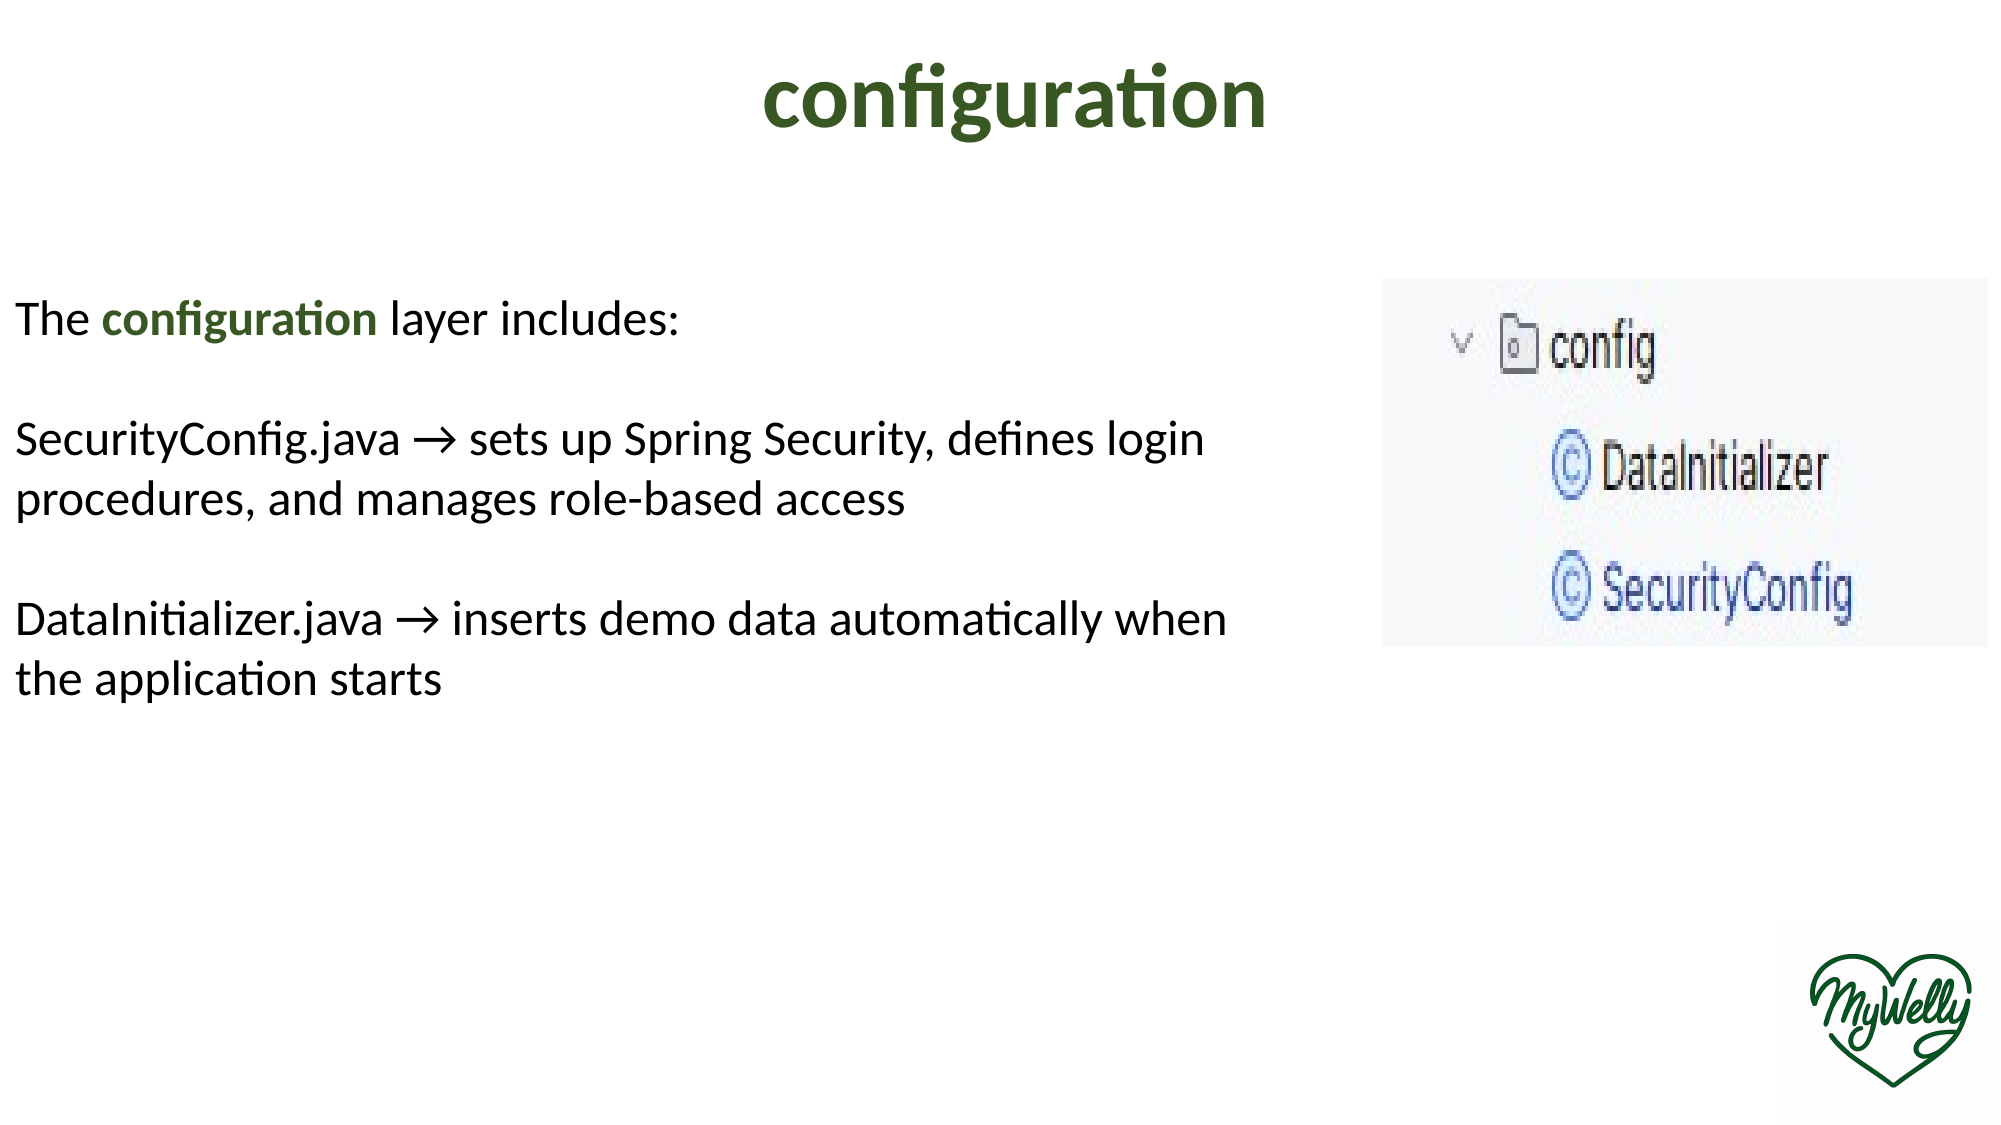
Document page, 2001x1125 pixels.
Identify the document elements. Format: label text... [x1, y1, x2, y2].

text_box configuration [747, 28, 1757, 155]
picture [1383, 278, 1988, 647]
picture [1782, 920, 2000, 1125]
text_box The configuration layer includes: SecurityConfig.java → sets up Spring Security, defines login procedures, and manages role-based access DataInitializer.java → inserts demo data automatically when the application starts [0, 278, 1293, 718]
